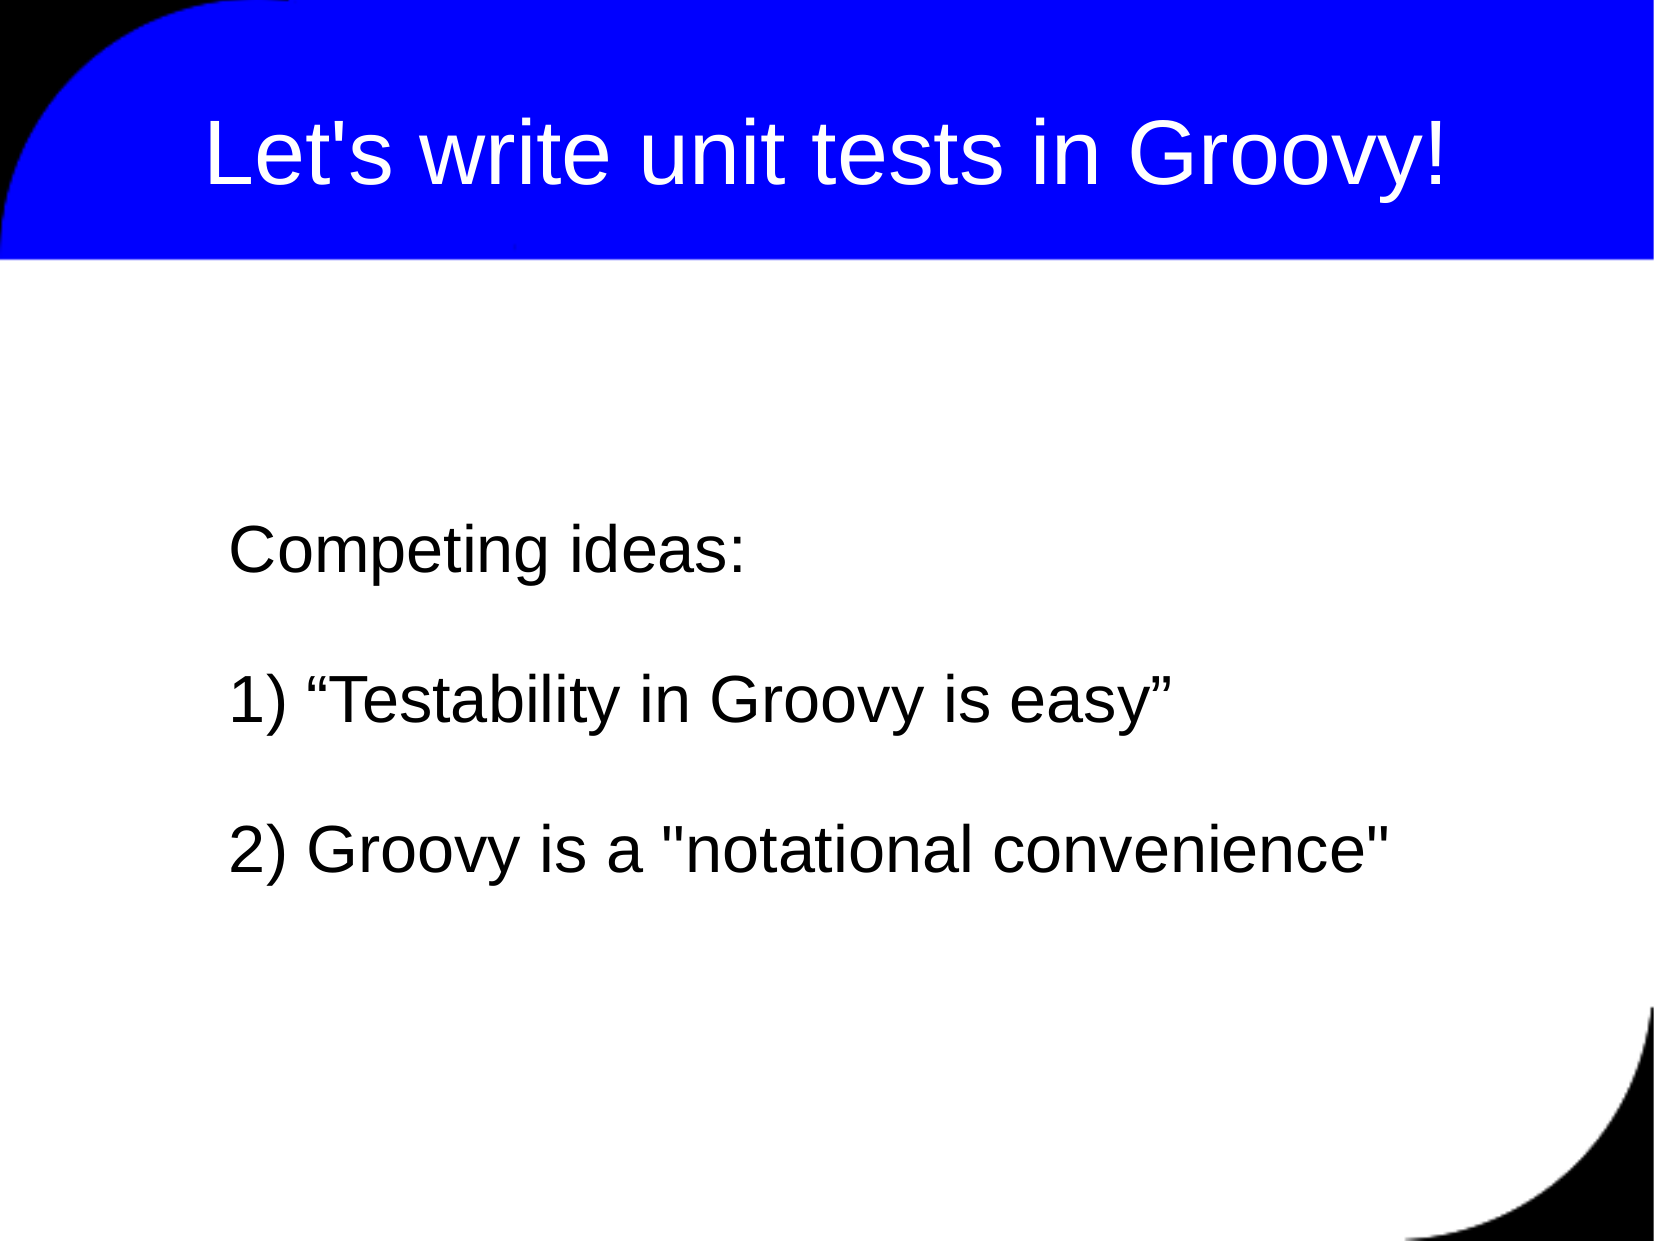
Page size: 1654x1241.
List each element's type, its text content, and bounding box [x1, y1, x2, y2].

picture [0, 0, 1654, 1241]
subtitle Competing ideas: “Testability in Groovy is easy” Groovy is a "notational convenience" [228, 297, 1425, 1102]
title Let's write unit tests in Groovy! [82, 56, 1571, 250]
